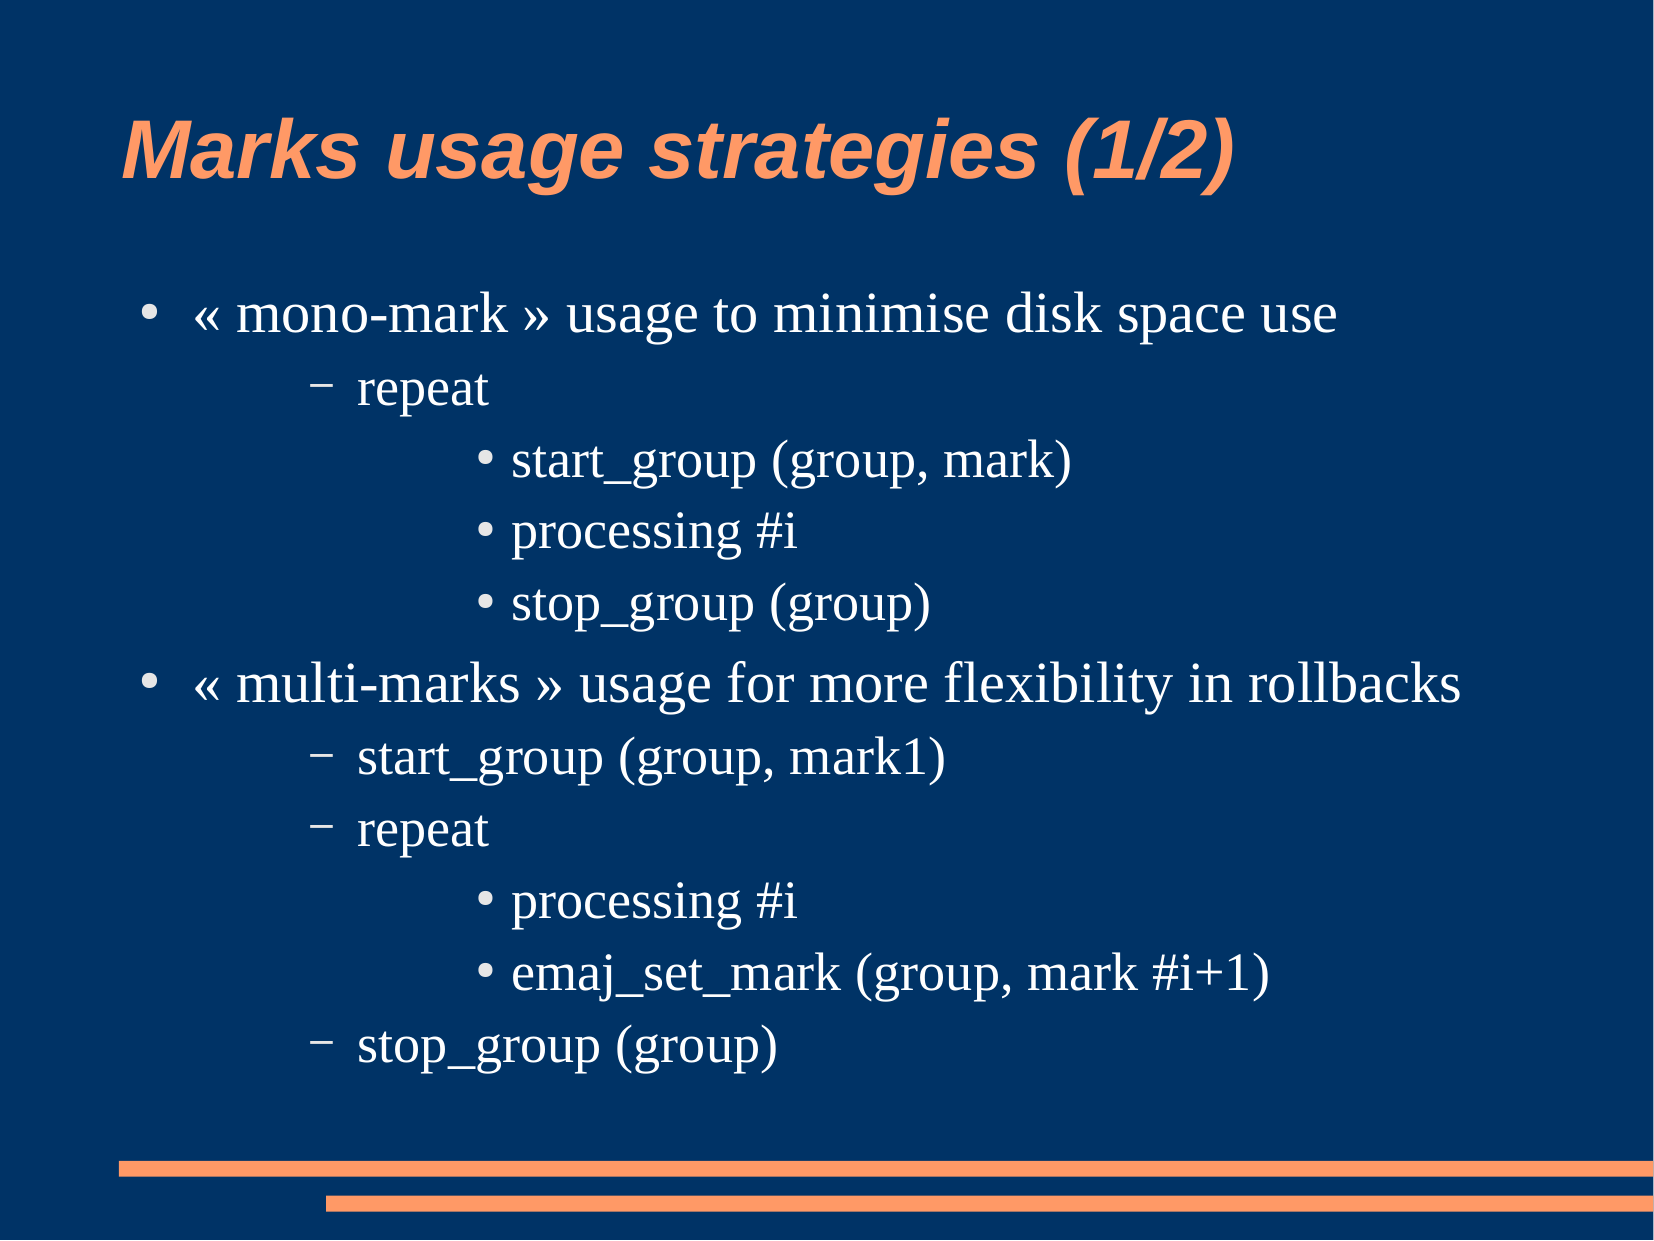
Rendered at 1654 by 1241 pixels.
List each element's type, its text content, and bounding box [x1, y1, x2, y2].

title Marks usage strategies (1/2) [121, 53, 1534, 246]
list « mono-mark » usage to minimise disk space use repeat start_group (group, mark) processing #i stop_group (group) « multi-marks » usage for more flexibility in rollbacks start_group (group, mark1) repeat processing #i emaj_set_mark (group, mark #i+1) stop_group (group) [121, 280, 1561, 1085]
